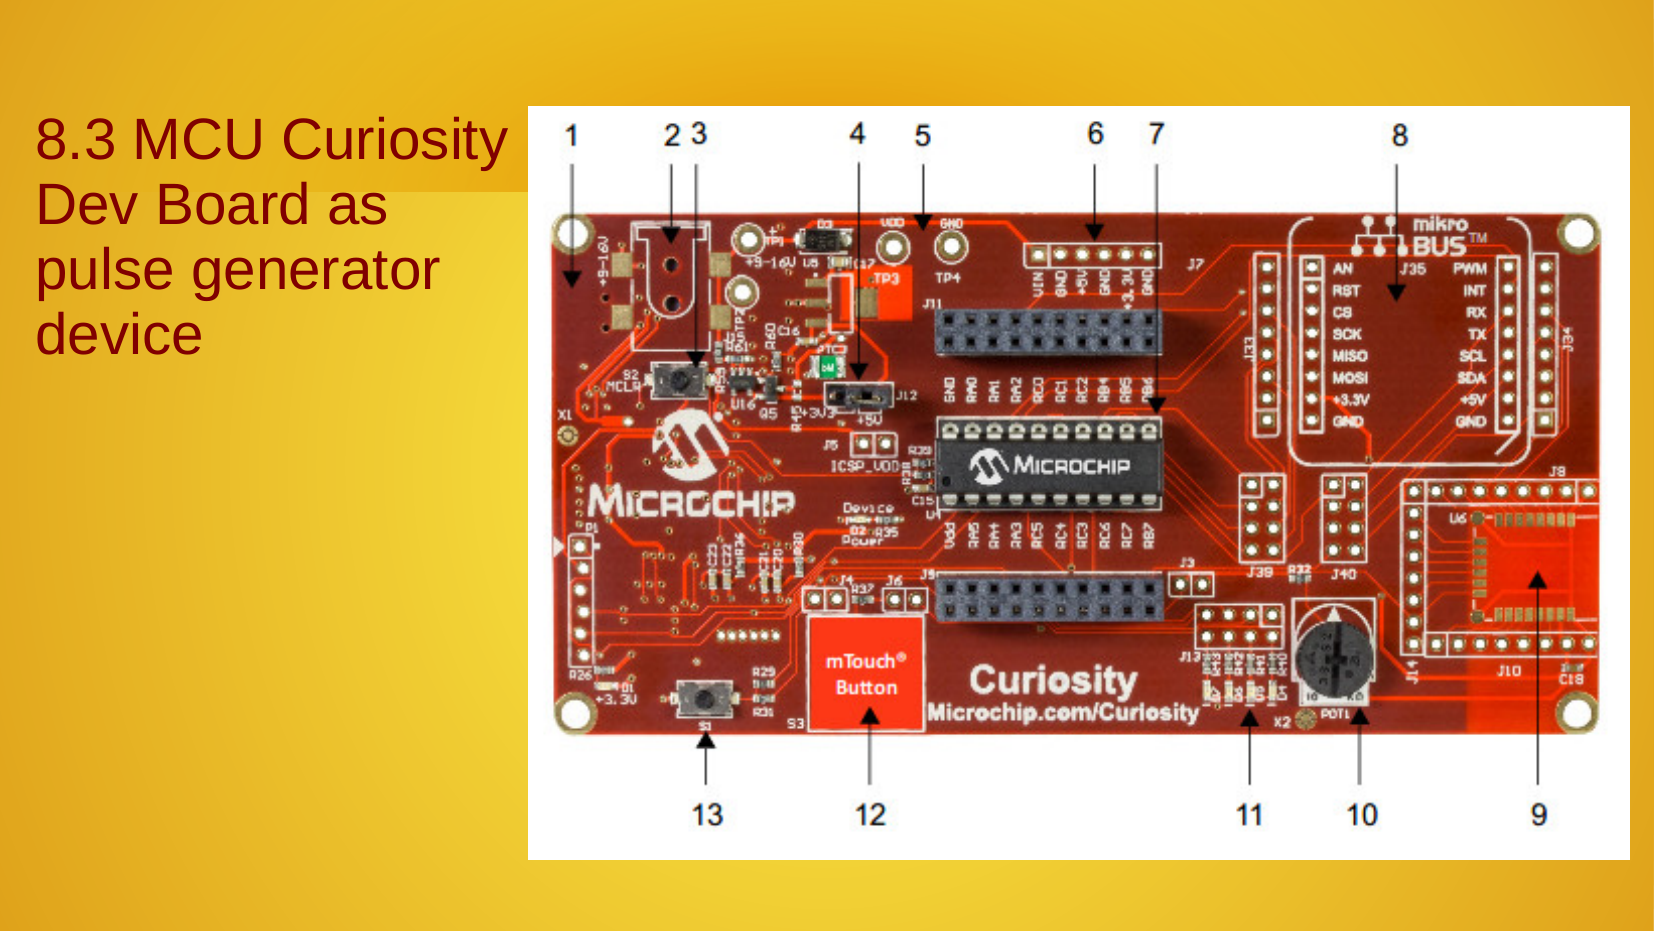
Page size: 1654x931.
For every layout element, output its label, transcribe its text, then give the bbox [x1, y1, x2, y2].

picture [528, 106, 1630, 860]
title 8.3 MCU Curiosity Dev Board as pulse generator device [35, 106, 528, 367]
